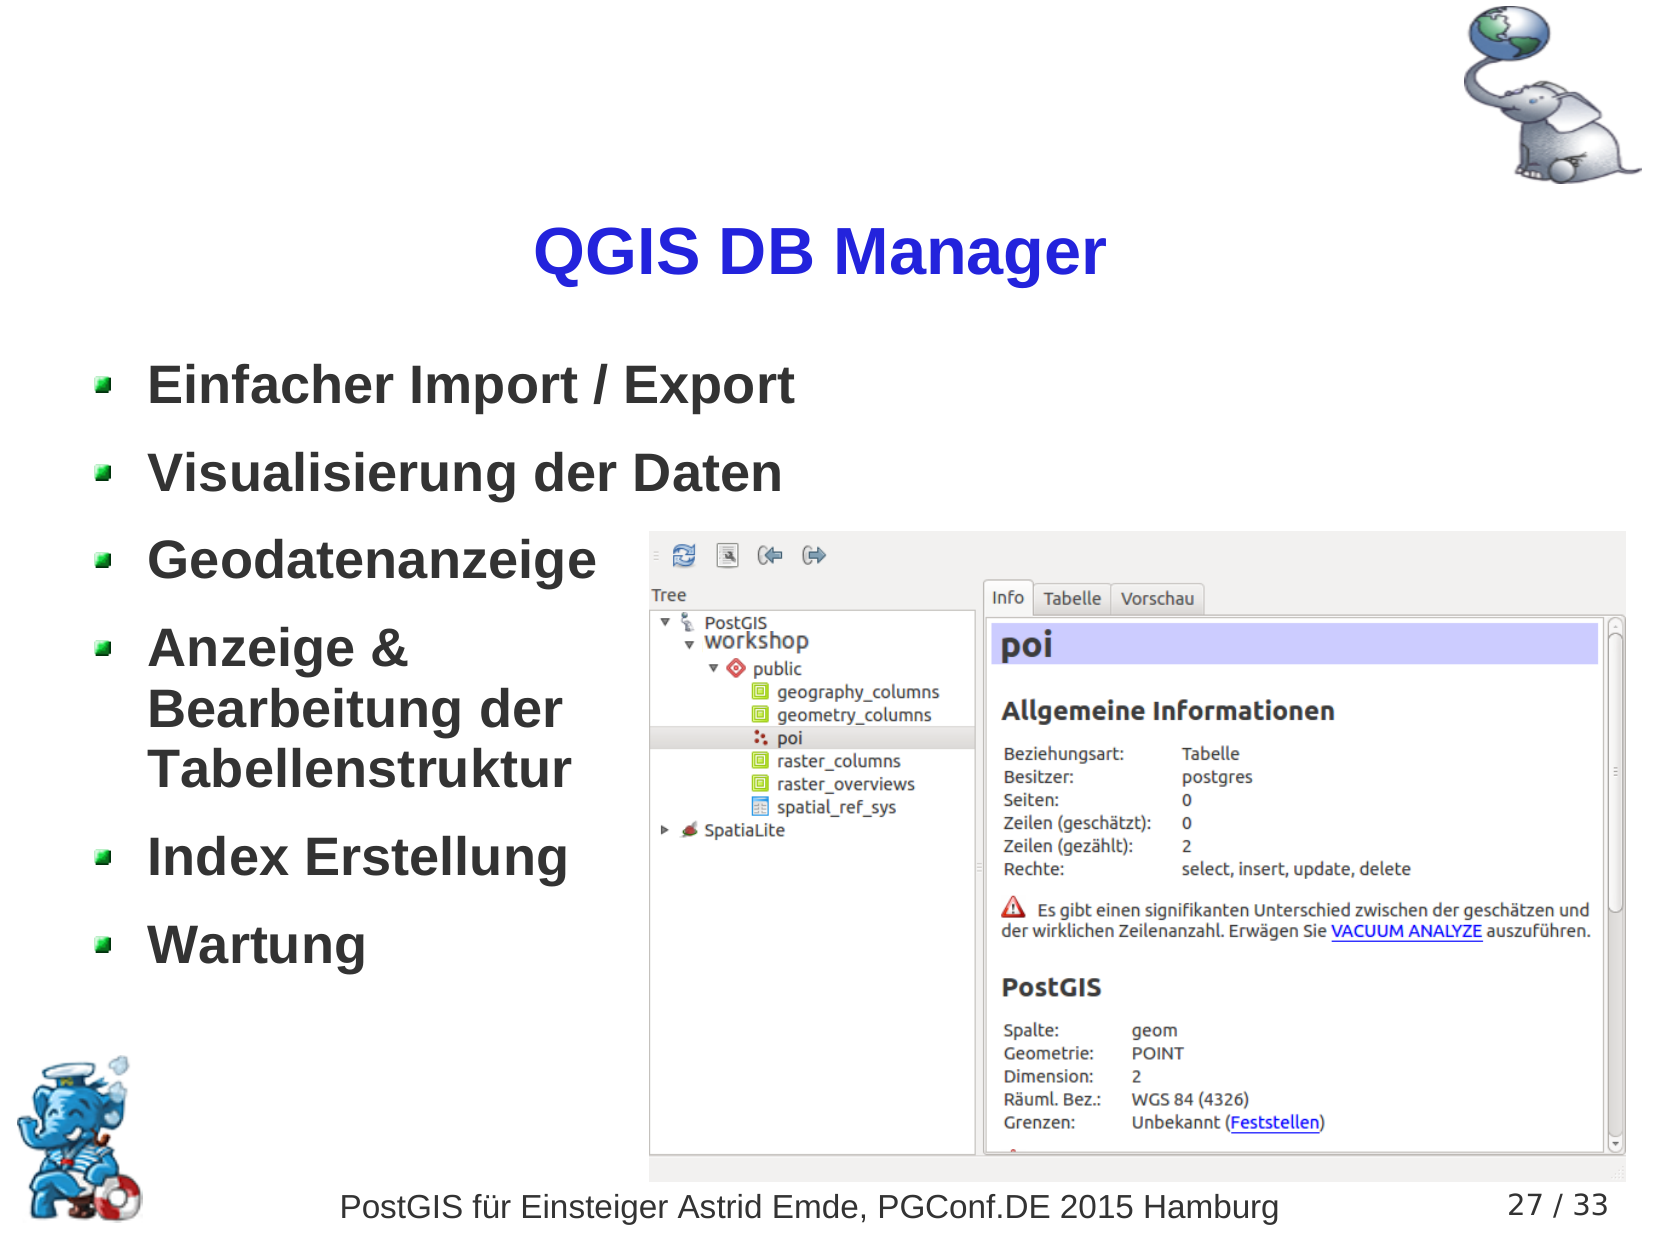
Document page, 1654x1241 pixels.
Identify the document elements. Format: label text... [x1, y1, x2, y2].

picture [1464, 6, 1642, 184]
picture [649, 531, 1626, 1182]
list Einfacher Import / Export Visualisierung der Daten Geodatenanzeige Anzeige & Bearbeitung der Tabellenstruktur Index Erstellung Wartung [76, 354, 1565, 1173]
title QGIS DB Manager [76, 177, 1565, 325]
picture [17, 1055, 143, 1223]
